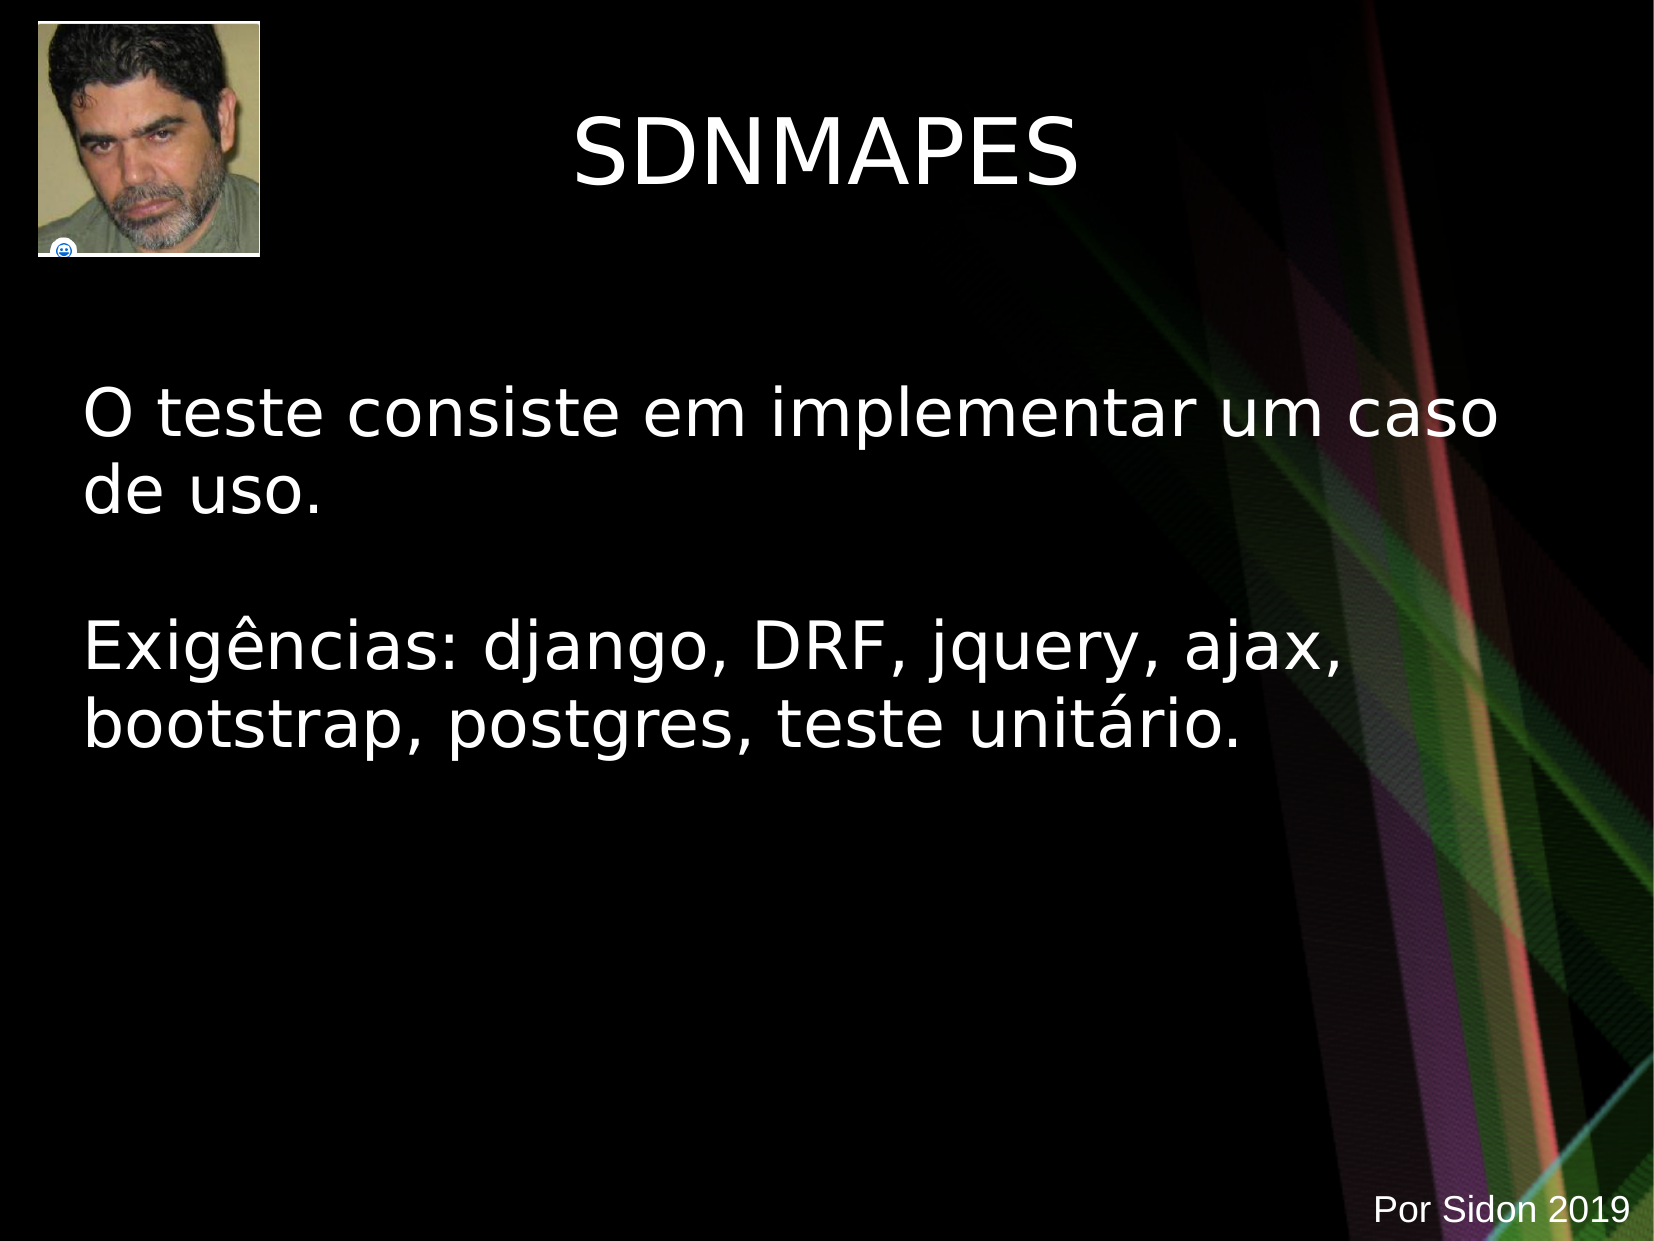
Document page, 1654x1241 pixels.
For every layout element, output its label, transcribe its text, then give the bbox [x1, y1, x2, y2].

subtitle O teste consiste em implementar um caso de uso. Exigências: django, DRF, jquery, ajax, bootstrap, postgres, teste unitário. [82, 283, 1571, 932]
title SDNMAPES [260, 49, 1571, 257]
text_box Por Sidon 2019 [1358, 1181, 1646, 1238]
picture [0, 0, 1654, 1241]
